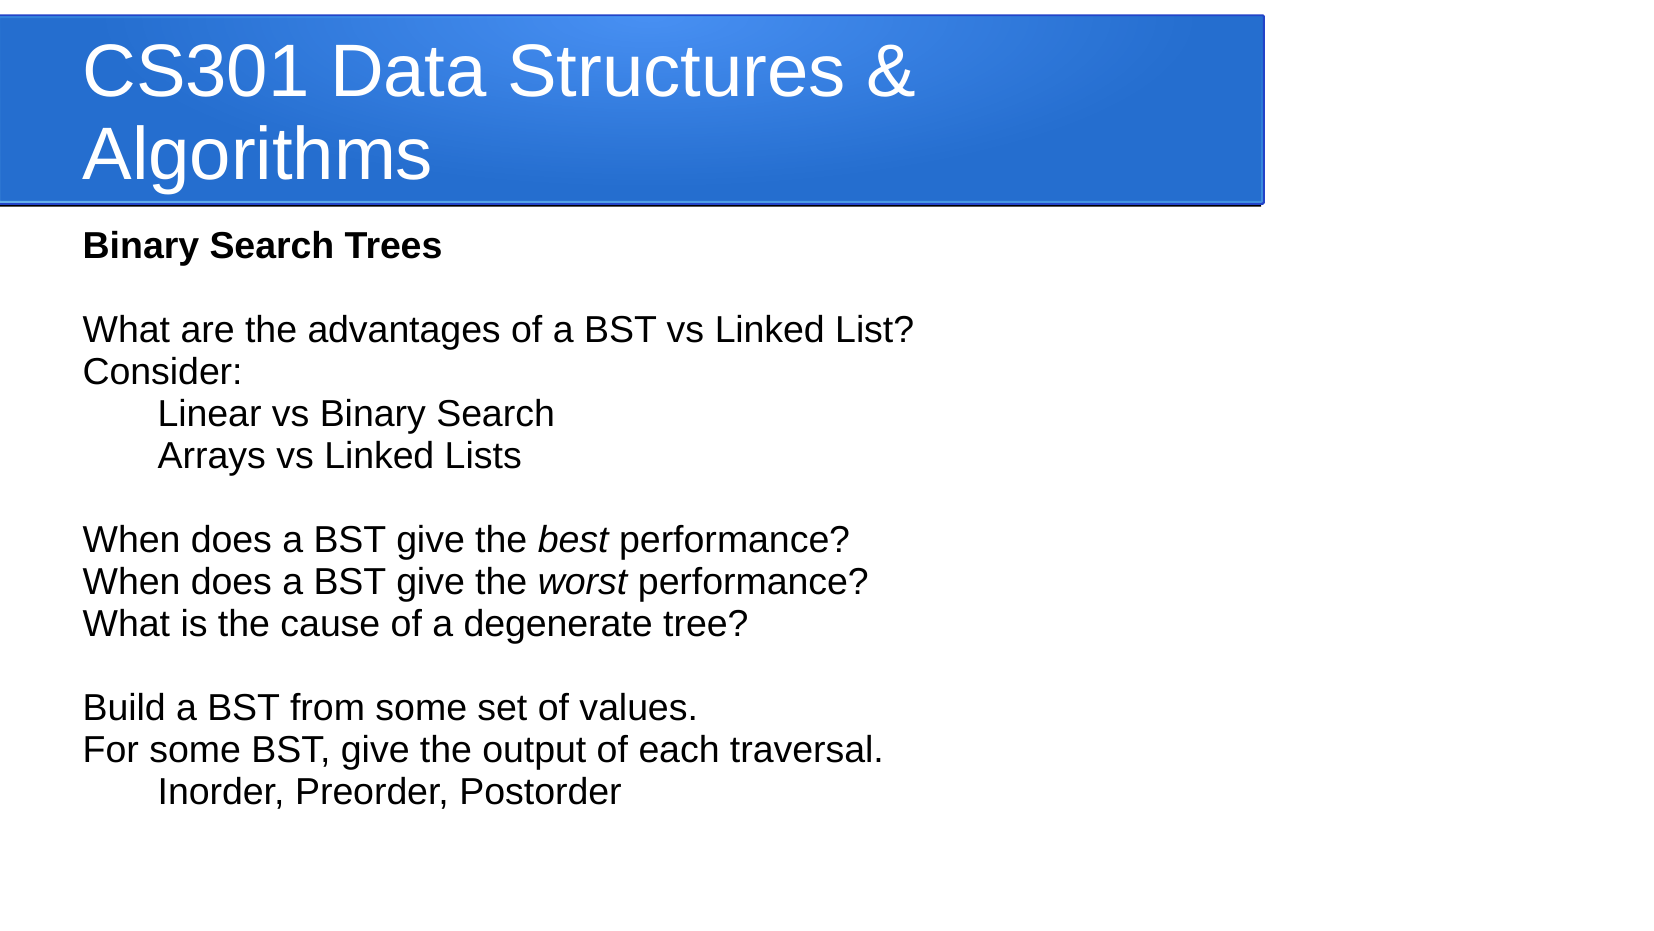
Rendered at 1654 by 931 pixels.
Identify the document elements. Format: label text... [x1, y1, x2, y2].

subtitle Binary Search Trees What are the advantages of a BST vs Linked List? Consider: Linear vs Binary Search Arrays vs Linked Lists When does a BST give the best performance? When does a BST give the worst performance? What is the cause of a degenerate tree? Build a BST from some set of values. For some BST, give the output of each traversal. Inorder, Preorder, Postorder [82, 224, 1096, 855]
title CS301 Data Structures & Algorithms [82, 29, 1235, 196]
